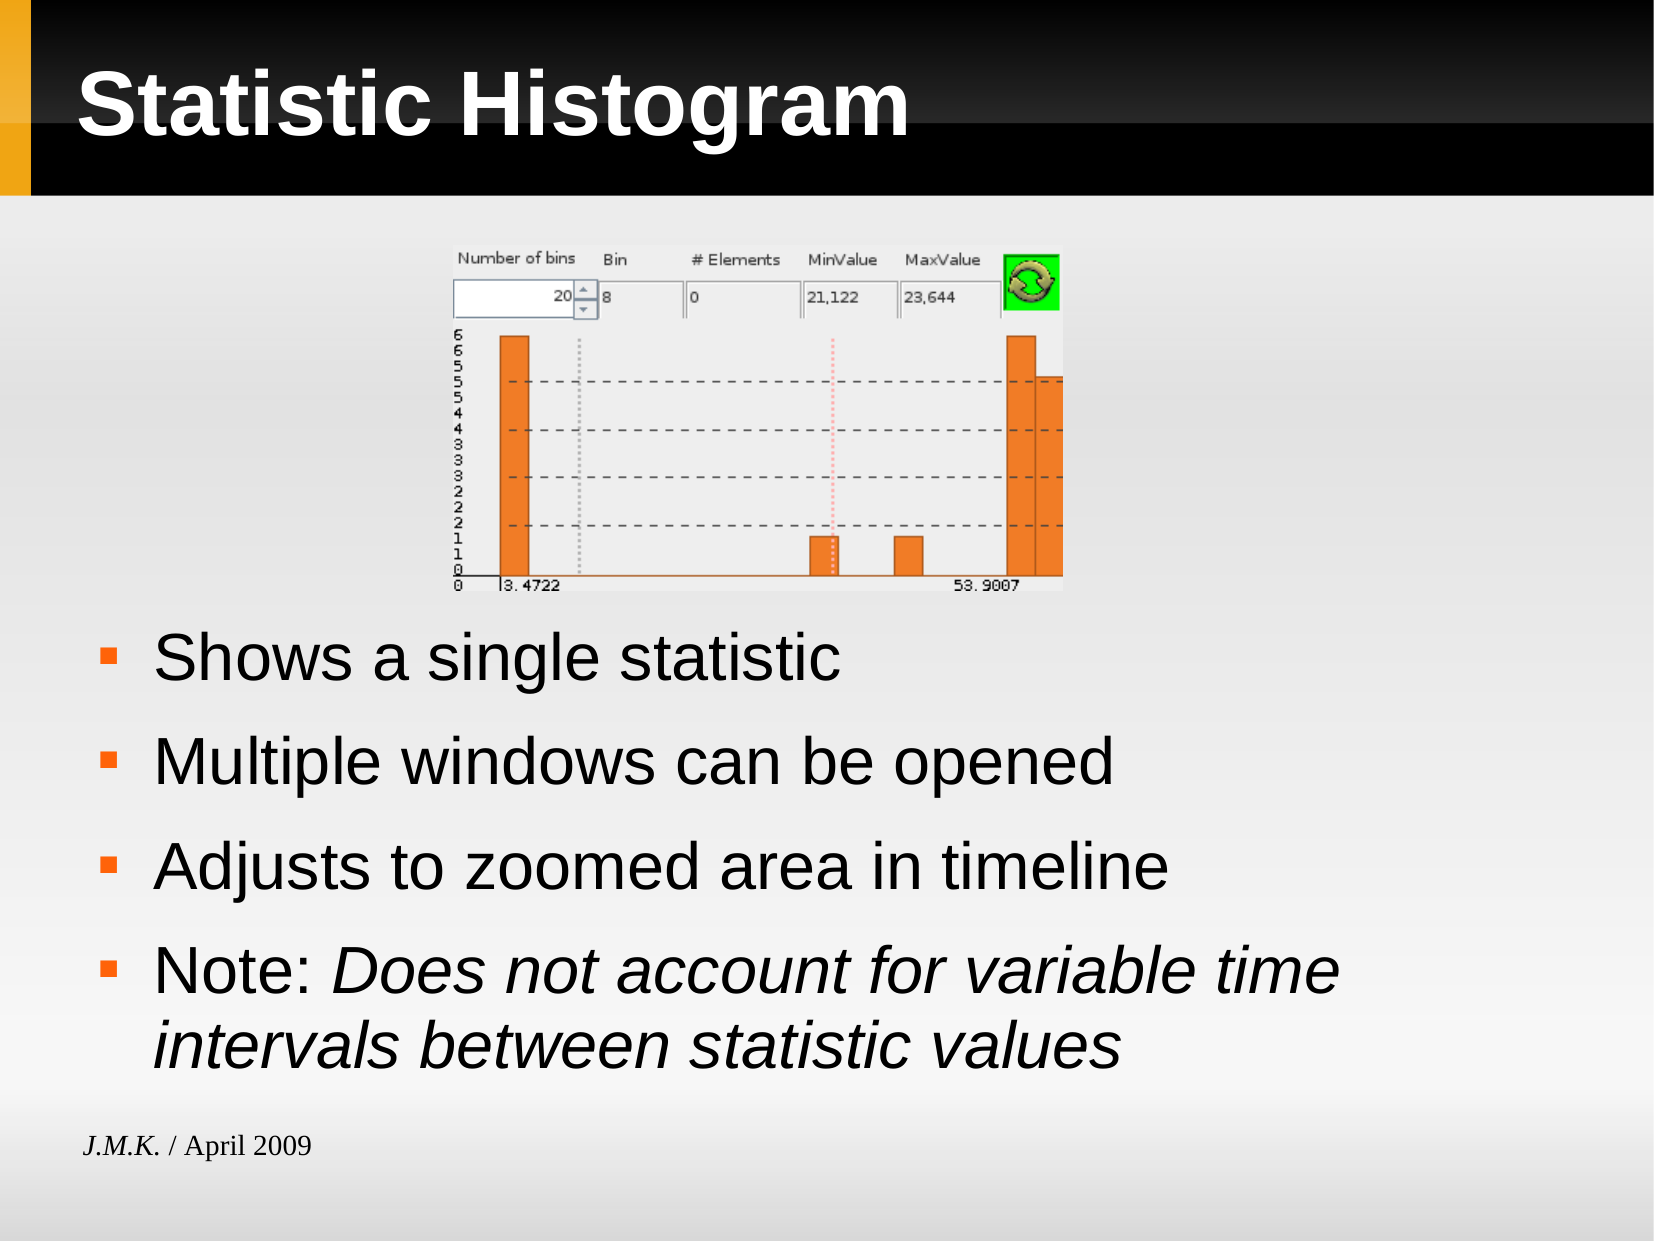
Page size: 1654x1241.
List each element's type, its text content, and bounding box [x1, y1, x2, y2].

title Statistic Histogram [76, 7, 1565, 200]
picture [0, 0, 1654, 1241]
list Shows a single statistic Multiple windows can be opened Adjusts to zoomed area in timeline Note: Does not account for variable time intervals between statistic values [82, 620, 1571, 1113]
